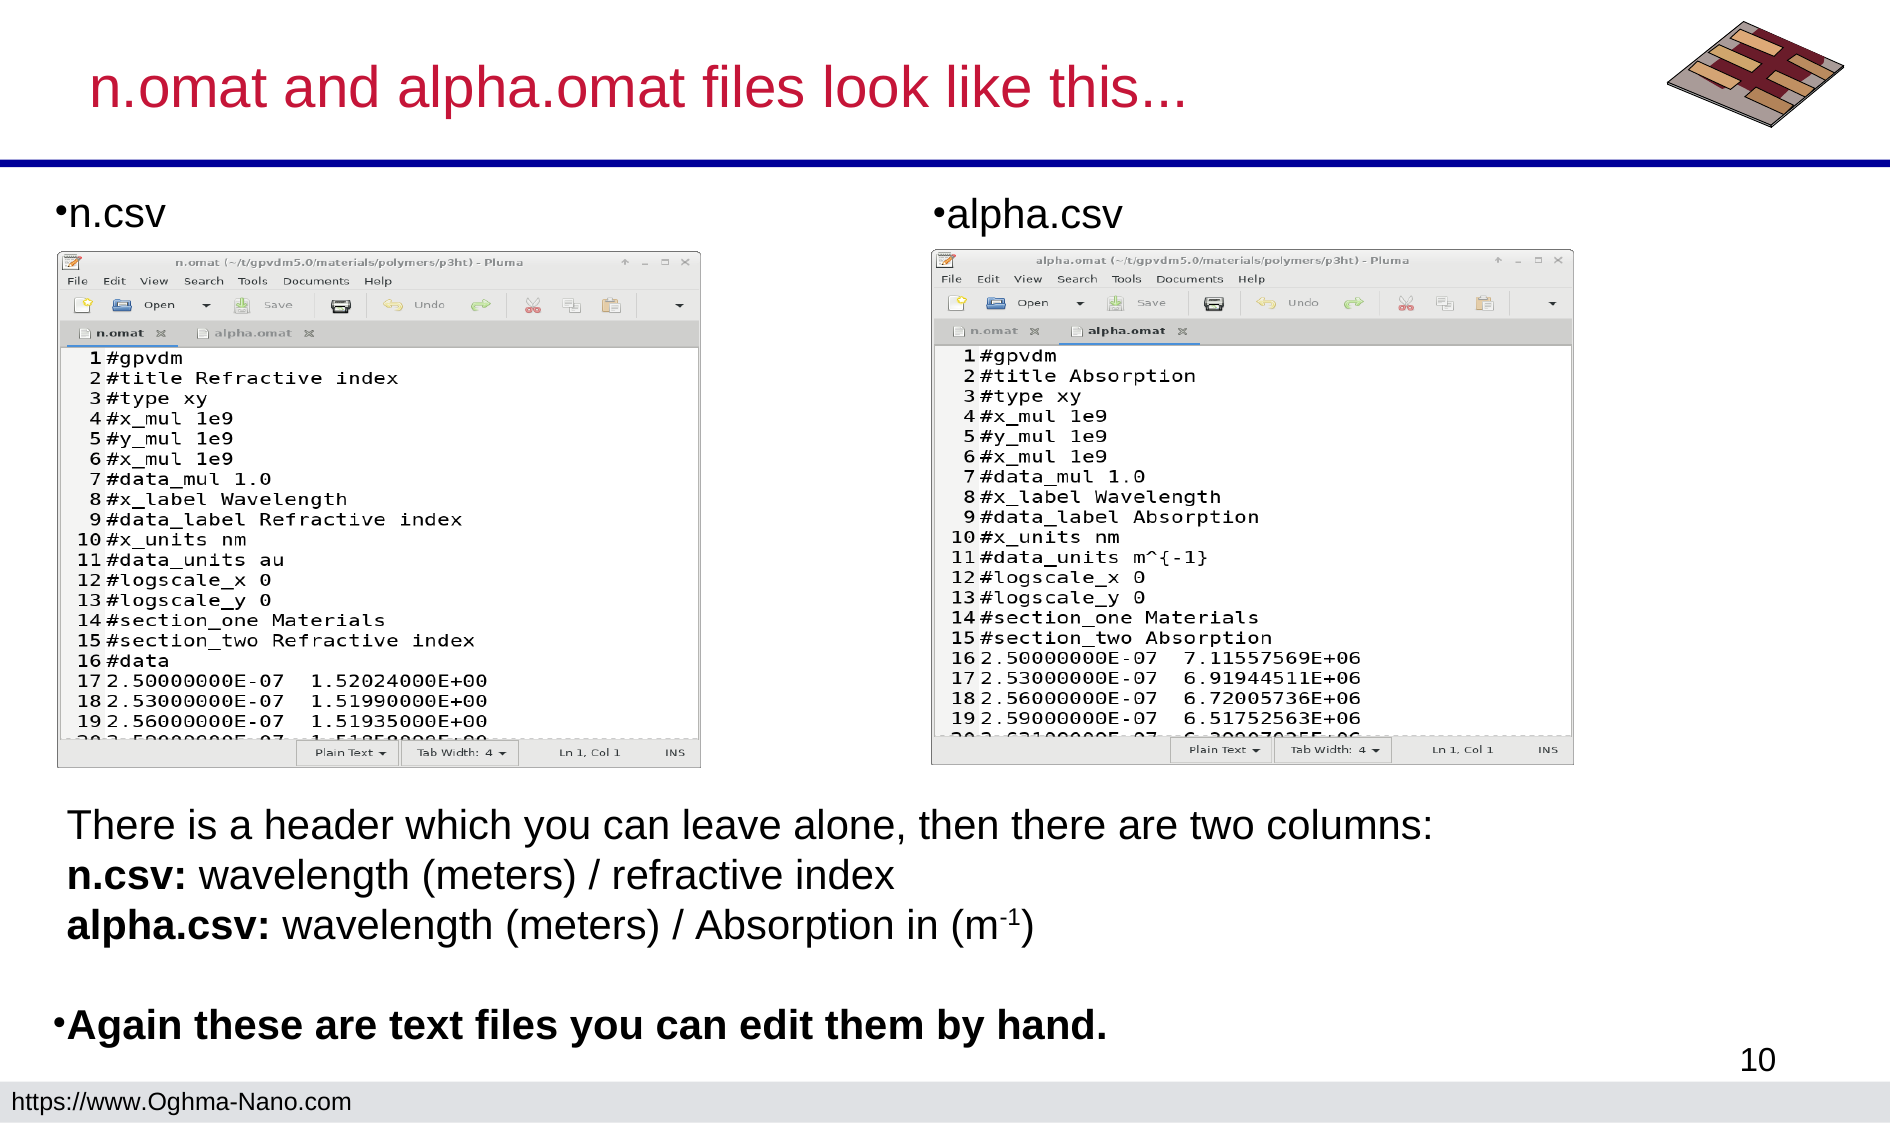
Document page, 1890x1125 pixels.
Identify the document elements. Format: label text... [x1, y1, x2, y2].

picture [57, 259, 701, 768]
picture [931, 260, 1574, 765]
text_box <number> [1724, 1030, 1890, 1101]
title n.omat and alpha.omat files look like this... [74, 34, 1634, 140]
text_box There is a header which you can leave alone, then there are two columns: n.csv: wavelength (meters) / refractive index alpha.csv: wavelength (meters) / Absorption in (m-1) Again these are text files you can edit them by hand. [37, 790, 1797, 1056]
text_box alpha.csv [917, 179, 1733, 260]
text_box n.csv [39, 178, 855, 259]
